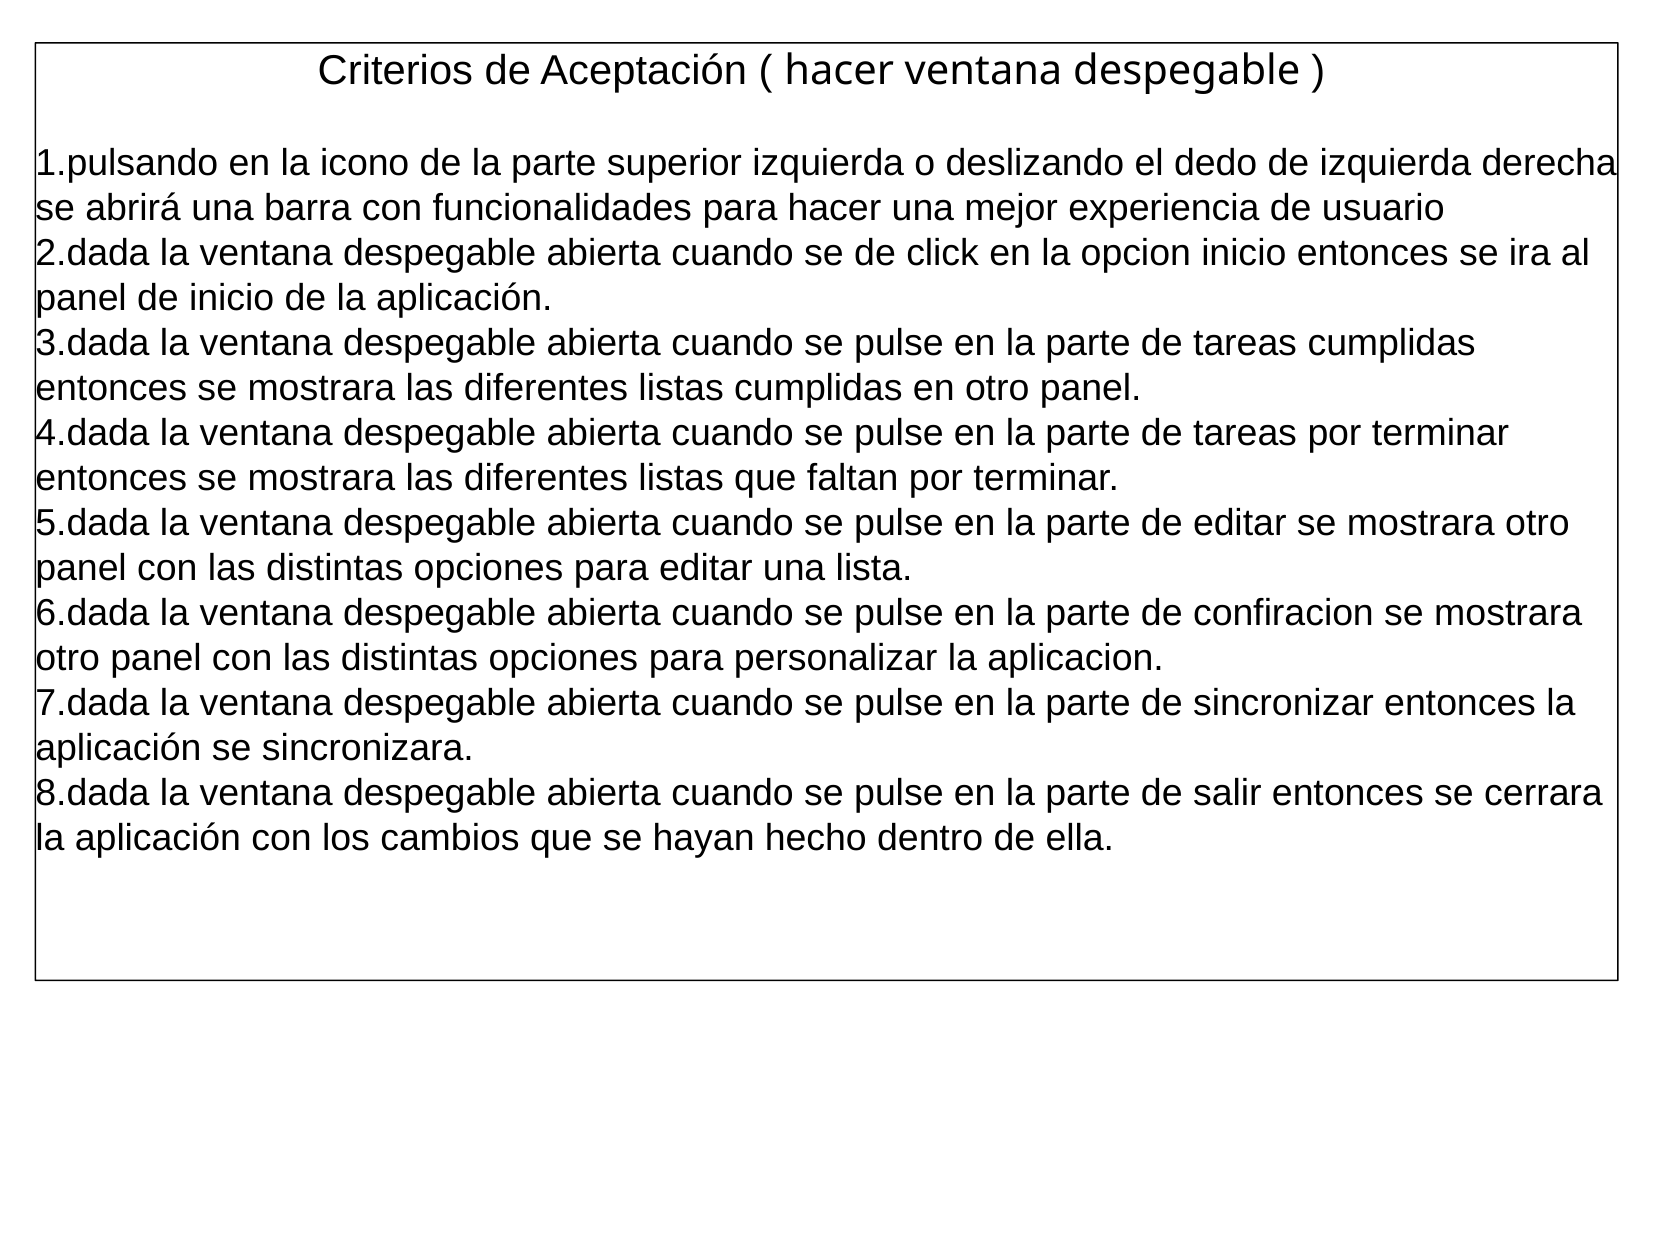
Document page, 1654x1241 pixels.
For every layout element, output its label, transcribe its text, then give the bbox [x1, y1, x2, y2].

text_box Criterios de Aceptación ( hacer ventana despegable ) 1.pulsando en la icono de la parte superior izquierda o deslizando el dedo de izquierda derecha se abrirá una barra con funcionalidades para hacer una mejor experiencia de usuario 2.dada la ventana despegable abierta cuando se de click en la opcion inicio entonces se ira al panel de inicio de la aplicación. 3.dada la ventana despegable abierta cuando se pulse en la parte de tareas cumplidas entonces se mostrara las diferentes listas cumplidas en otro panel. 4.dada la ventana despegable abierta cuando se pulse en la parte de tareas por terminar entonces se mostrara las diferentes listas que faltan por terminar. 5.dada la ventana despegable abierta cuando se pulse en la parte de editar se mostrara otro panel con las distintas opciones para editar una lista. 6.dada la ventana despegable abierta cuando se pulse en la parte de confiracion se mostrara otro panel con las distintas opciones para personalizar la aplicacion. 7.dada la ventana despegable abierta cuando se pulse en la parte de sincronizar entonces la aplicación se sincronizara. 8.dada la ventana despegable abierta cuando se pulse en la parte de salir entonces se cerrara la aplicación con los cambios que se hayan hecho dentro de ella. [35, 42, 1618, 981]
